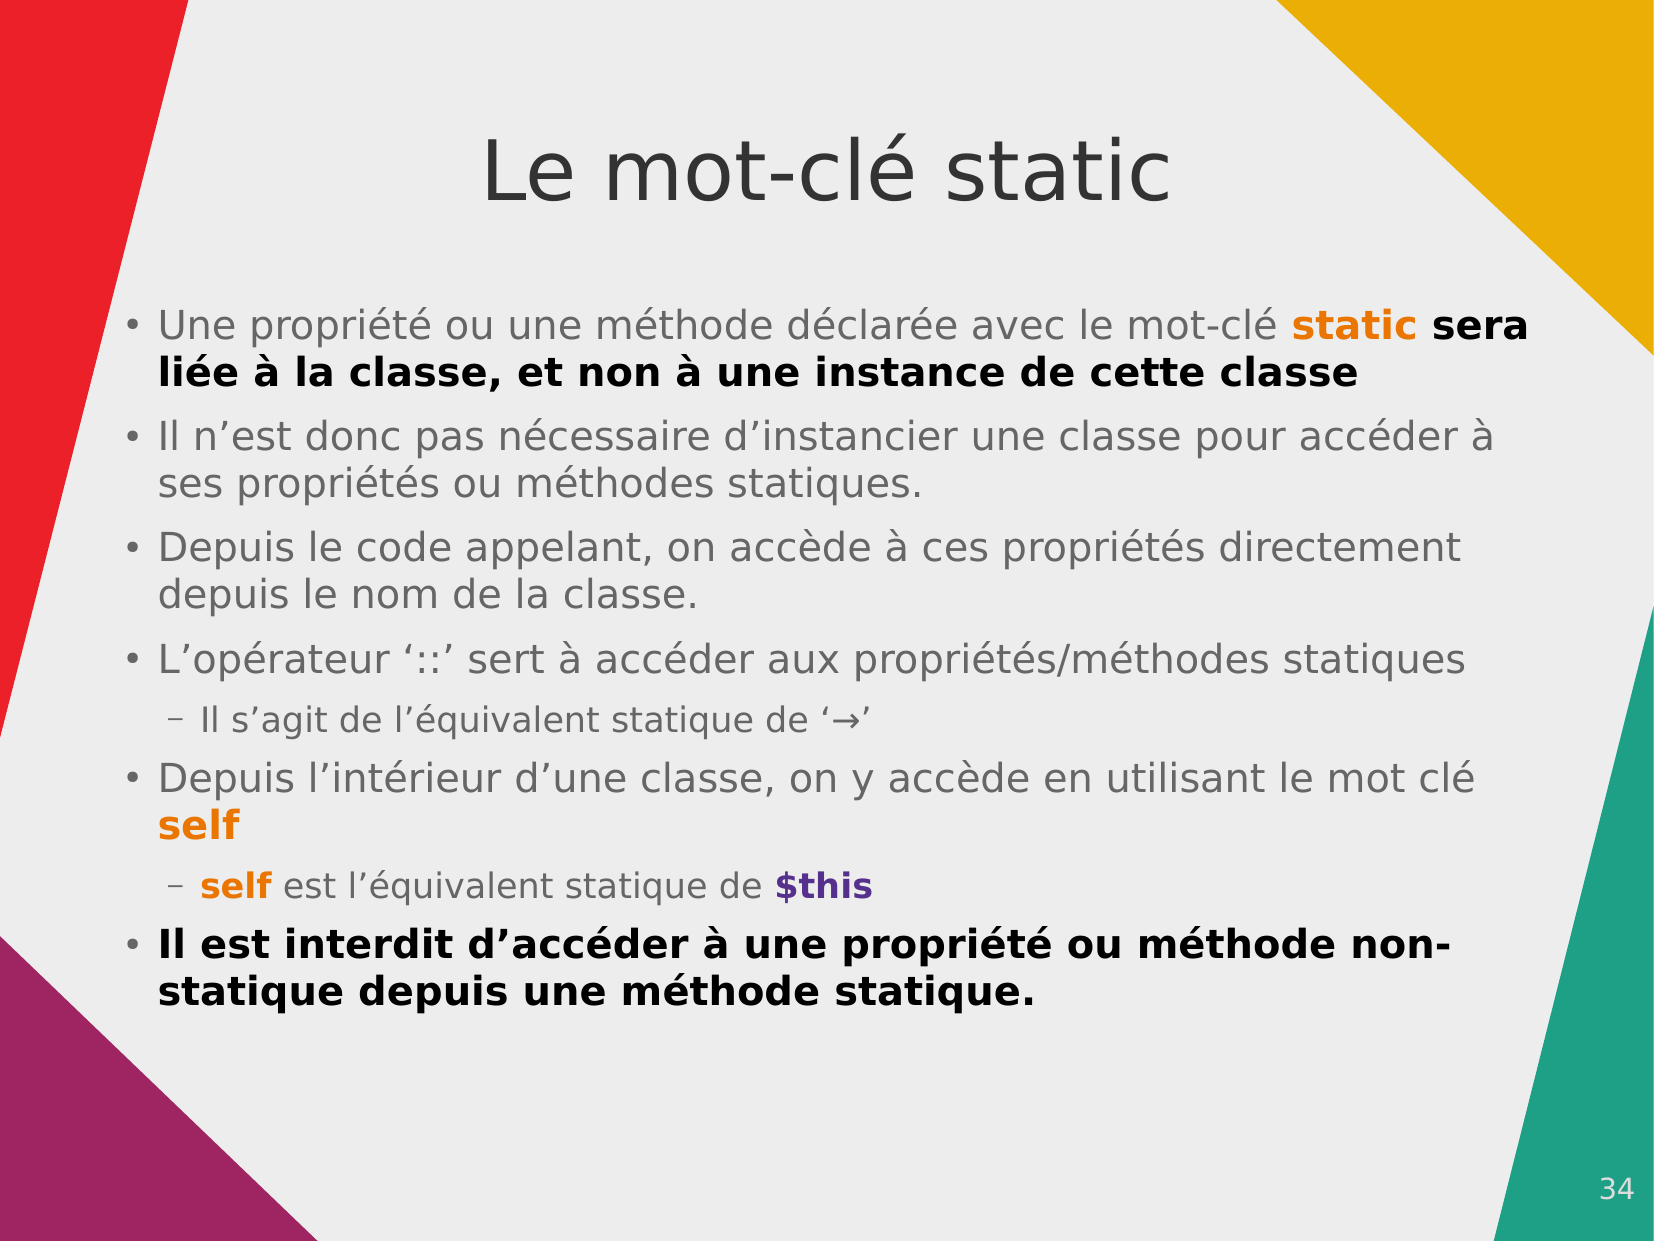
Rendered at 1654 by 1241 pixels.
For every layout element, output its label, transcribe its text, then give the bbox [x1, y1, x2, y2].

list Une propriété ou une méthode déclarée avec le mot-clé static sera liée à la classe, et non à une instance de cette classe Il n’est donc pas nécessaire d’instancier une classe pour accéder à ses propriétés ou méthodes statiques. Depuis le code appelant, on accède à ces propriétés directement depuis le nom de la classe. L’opérateur ‘::’ sert à accéder aux propriétés/méthodes statiques Il s’agit de l’équivalent statique de ‘→’ Depuis l’intérieur d’une classe, on y accède en utilisant le mot clé self self est l’équivalent statique de $this Il est interdit d’accéder à une propriété ou méthode non-statique depuis une méthode statique. [114, 302, 1539, 1033]
title Le mot-clé static [114, 73, 1539, 271]
